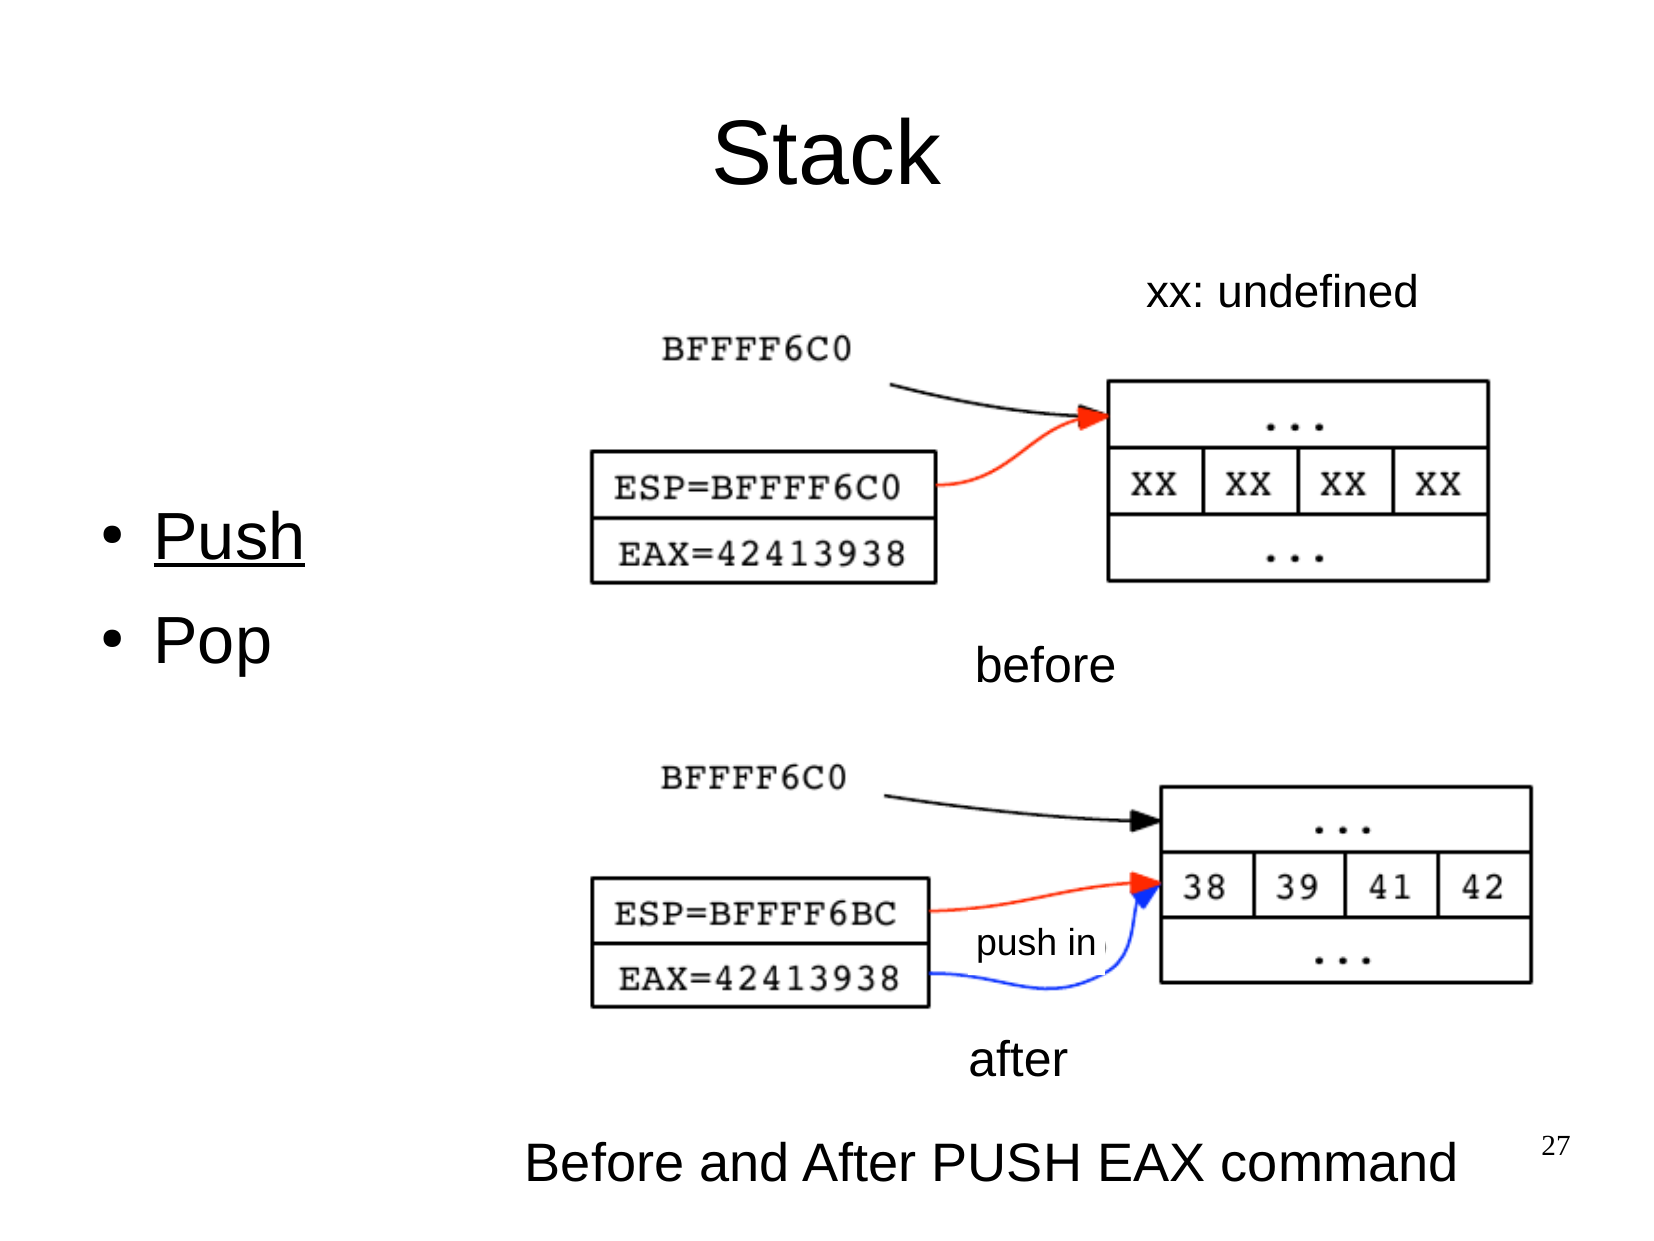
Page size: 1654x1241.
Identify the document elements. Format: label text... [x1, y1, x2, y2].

text_box before [960, 630, 1132, 702]
title Stack [82, 49, 1571, 257]
list Push Pop [82, 290, 1538, 1010]
text_box xx: undefined [1005, 238, 1561, 345]
text_box push in [968, 910, 1105, 975]
picture [562, 256, 1538, 606]
text_box after [953, 1023, 1084, 1095]
text_box Before and After PUSH EAX command [510, 1125, 1476, 1201]
picture [576, 737, 1552, 1024]
